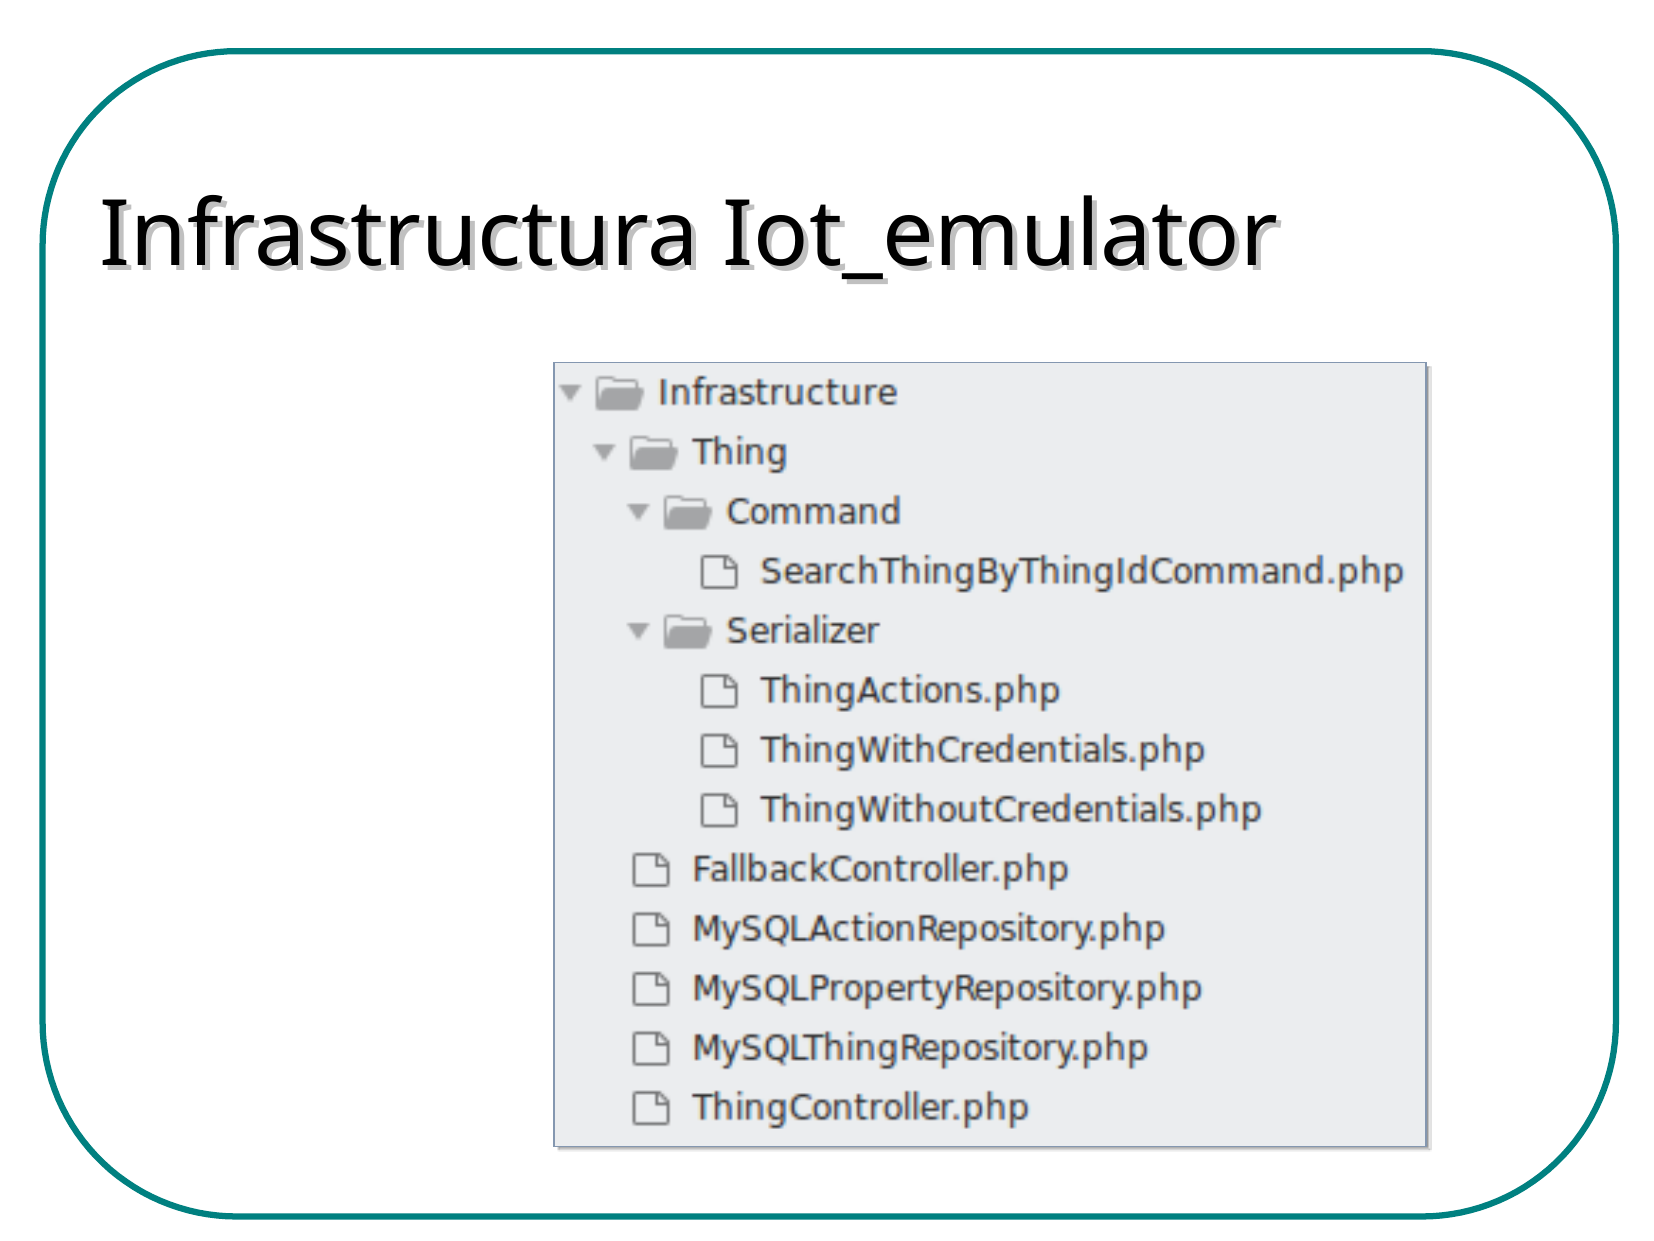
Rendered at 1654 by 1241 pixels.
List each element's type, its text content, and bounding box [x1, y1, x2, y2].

title Infrastructura Iot_emulator [99, 173, 1588, 285]
picture [554, 363, 1426, 1146]
